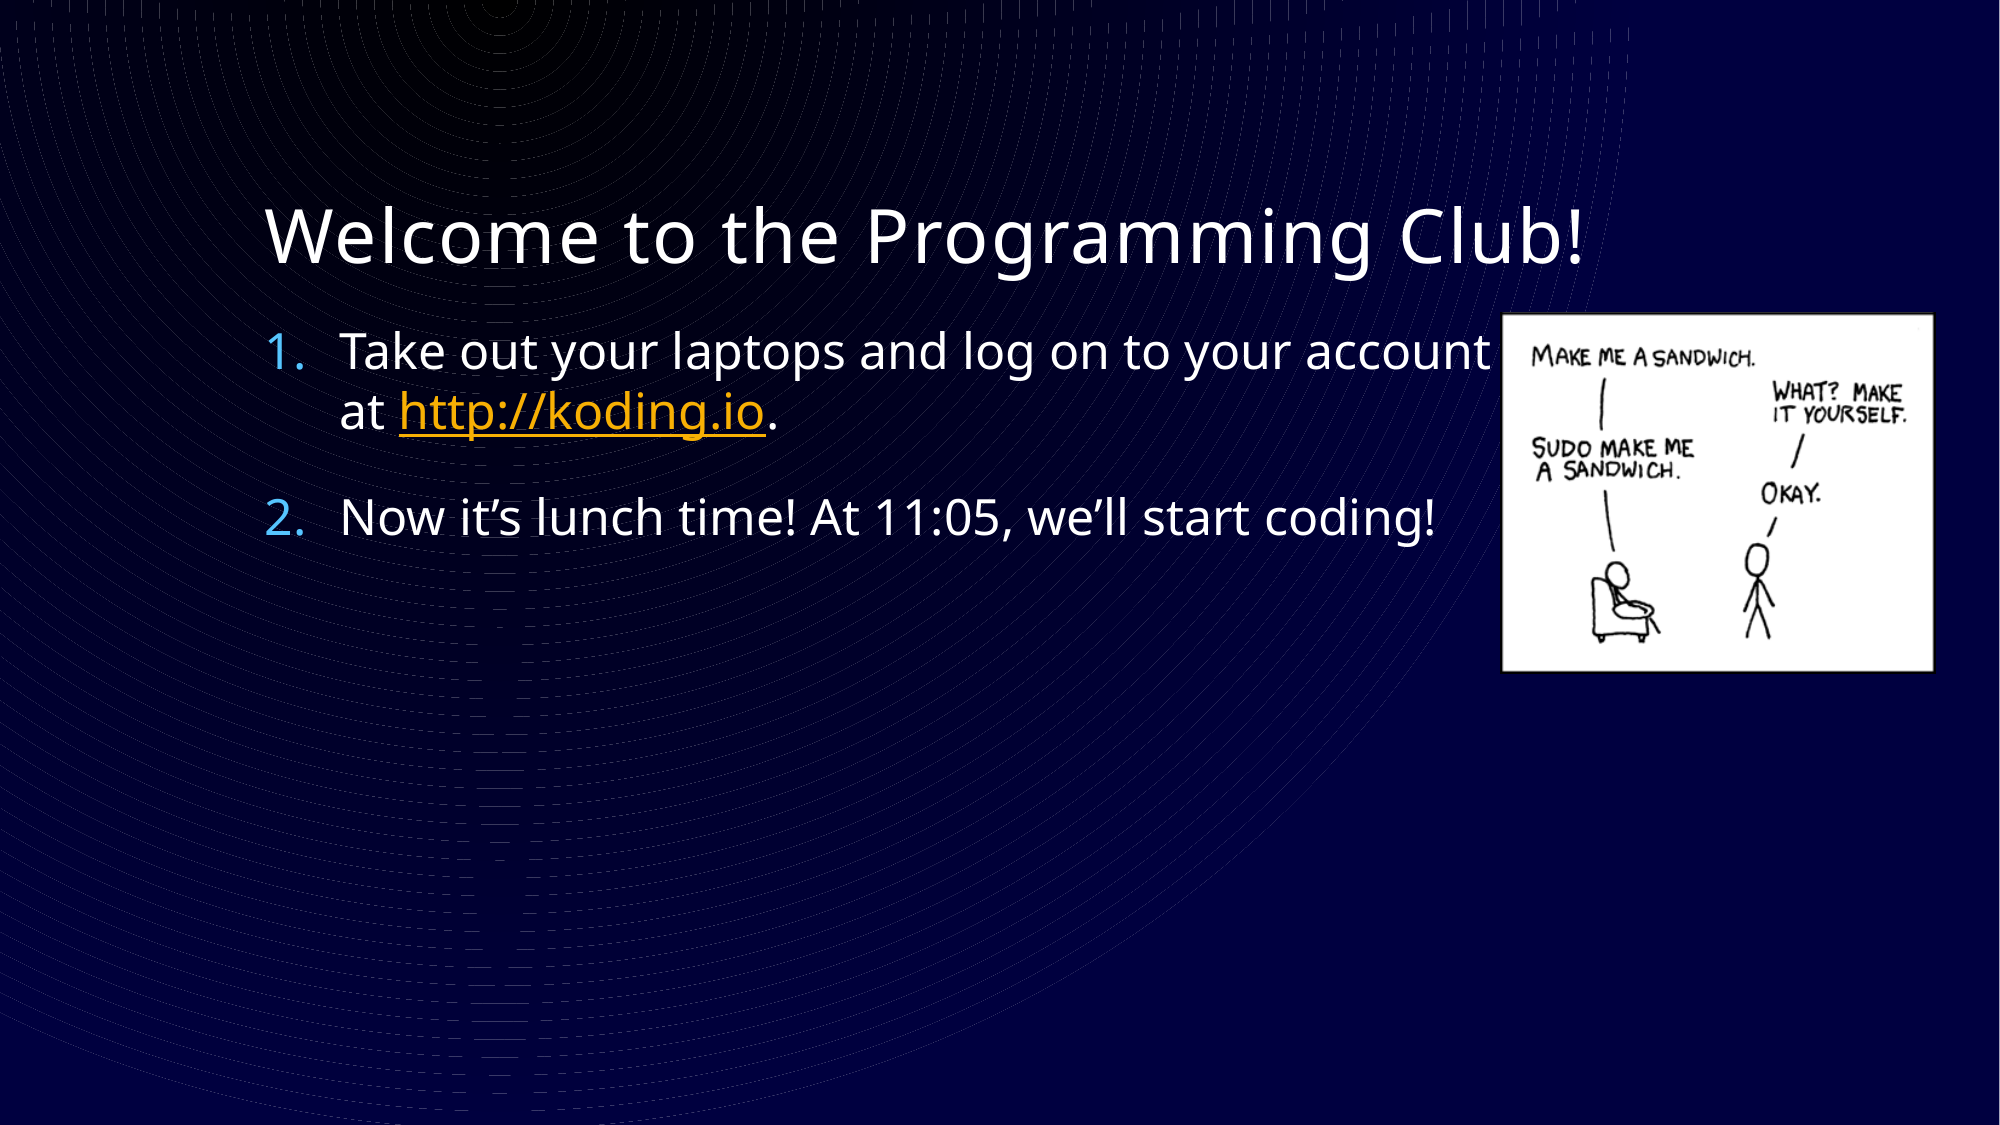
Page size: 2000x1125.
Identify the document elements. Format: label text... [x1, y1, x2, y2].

list Take out your laptops and log on to your account at http://koding.io. Now it’s lunch time! At 11:05, we’ll start coding! [249, 312, 1550, 988]
title Welcome to the Programming Club! [249, 62, 1750, 288]
picture [1500, 312, 1936, 674]
